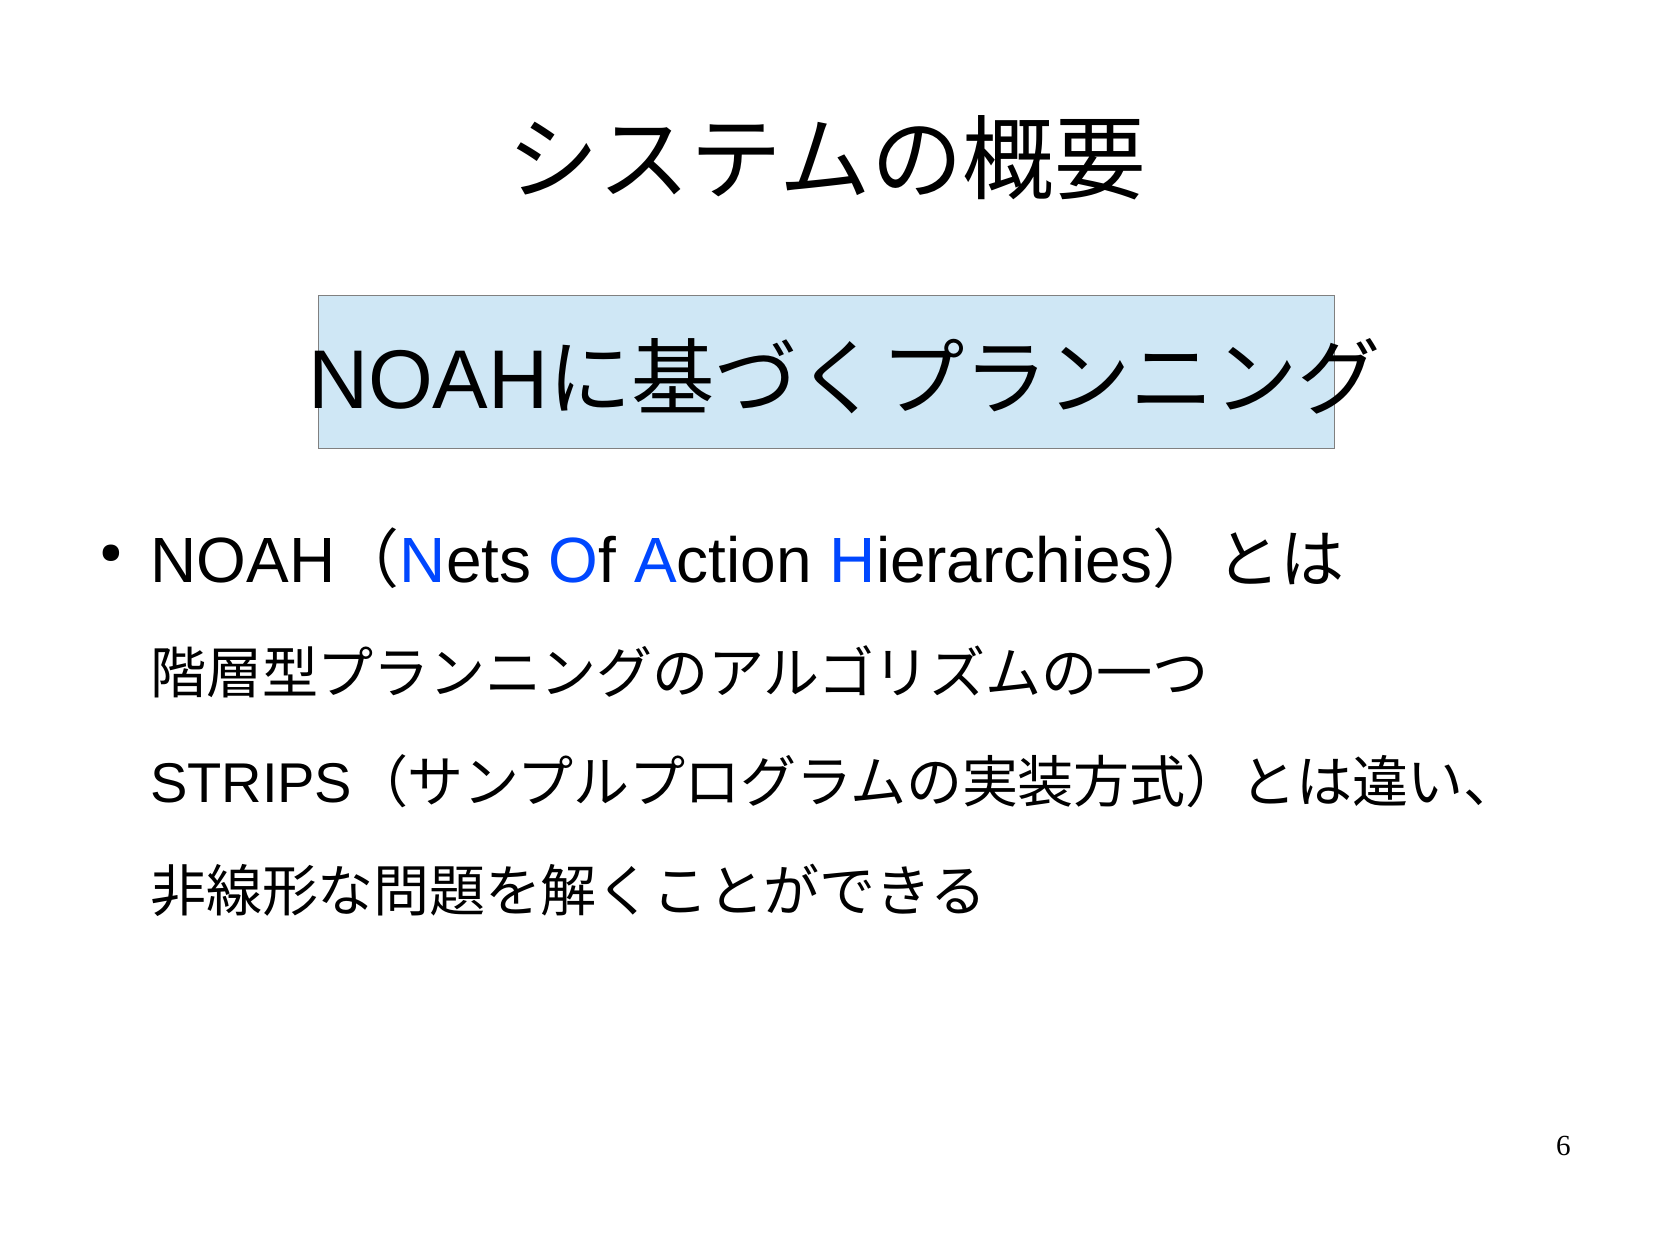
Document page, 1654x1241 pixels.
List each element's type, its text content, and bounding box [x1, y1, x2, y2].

title システムの概要 [82, 49, 1571, 257]
text_box NOAHに基づくプランニング [318, 295, 1335, 449]
list NOAH（Nets Of Action Hierarchies）とは 階層型プランニングのアルゴリズムの一つ STRIPS（サンプルプログラムの実装方式）とは違い、 非線形な問題を解くことができる [82, 290, 1538, 1010]
